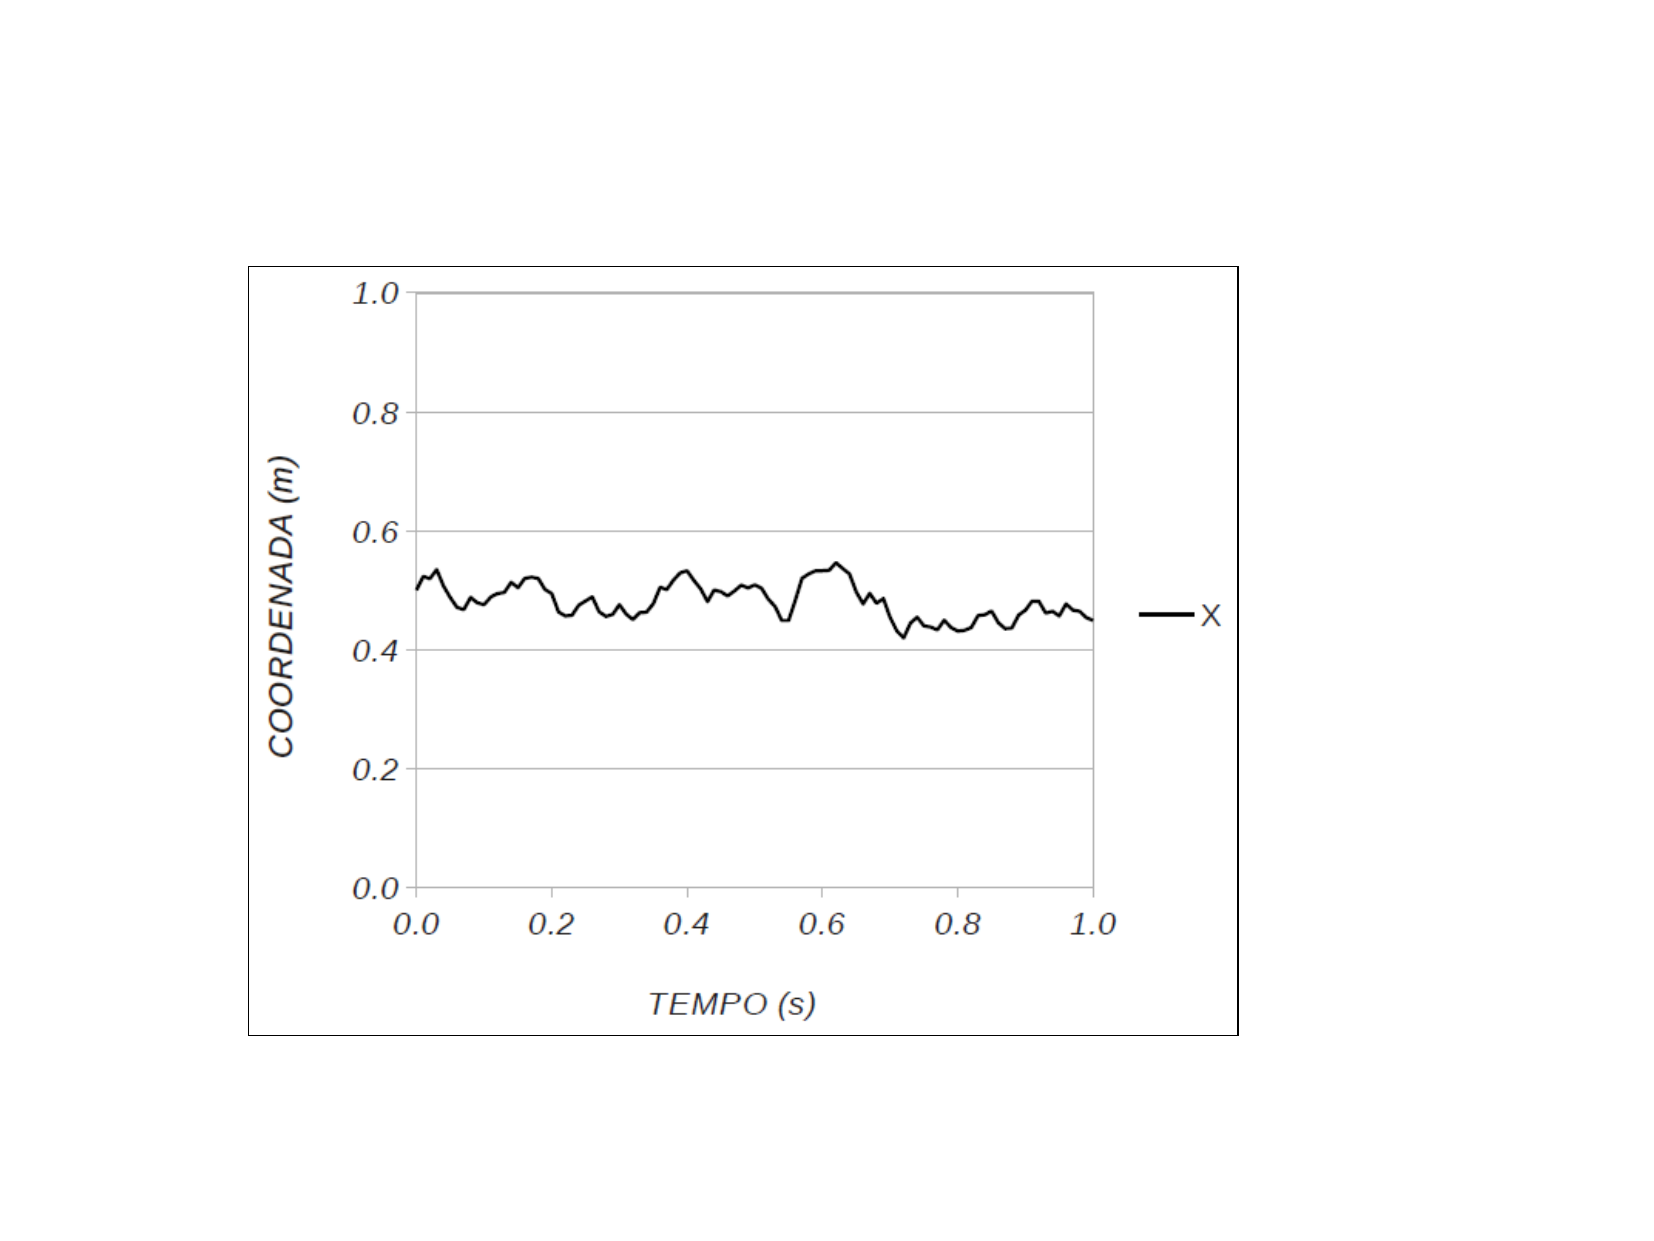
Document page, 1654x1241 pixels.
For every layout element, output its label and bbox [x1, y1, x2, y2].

picture [249, 267, 1238, 1035]
